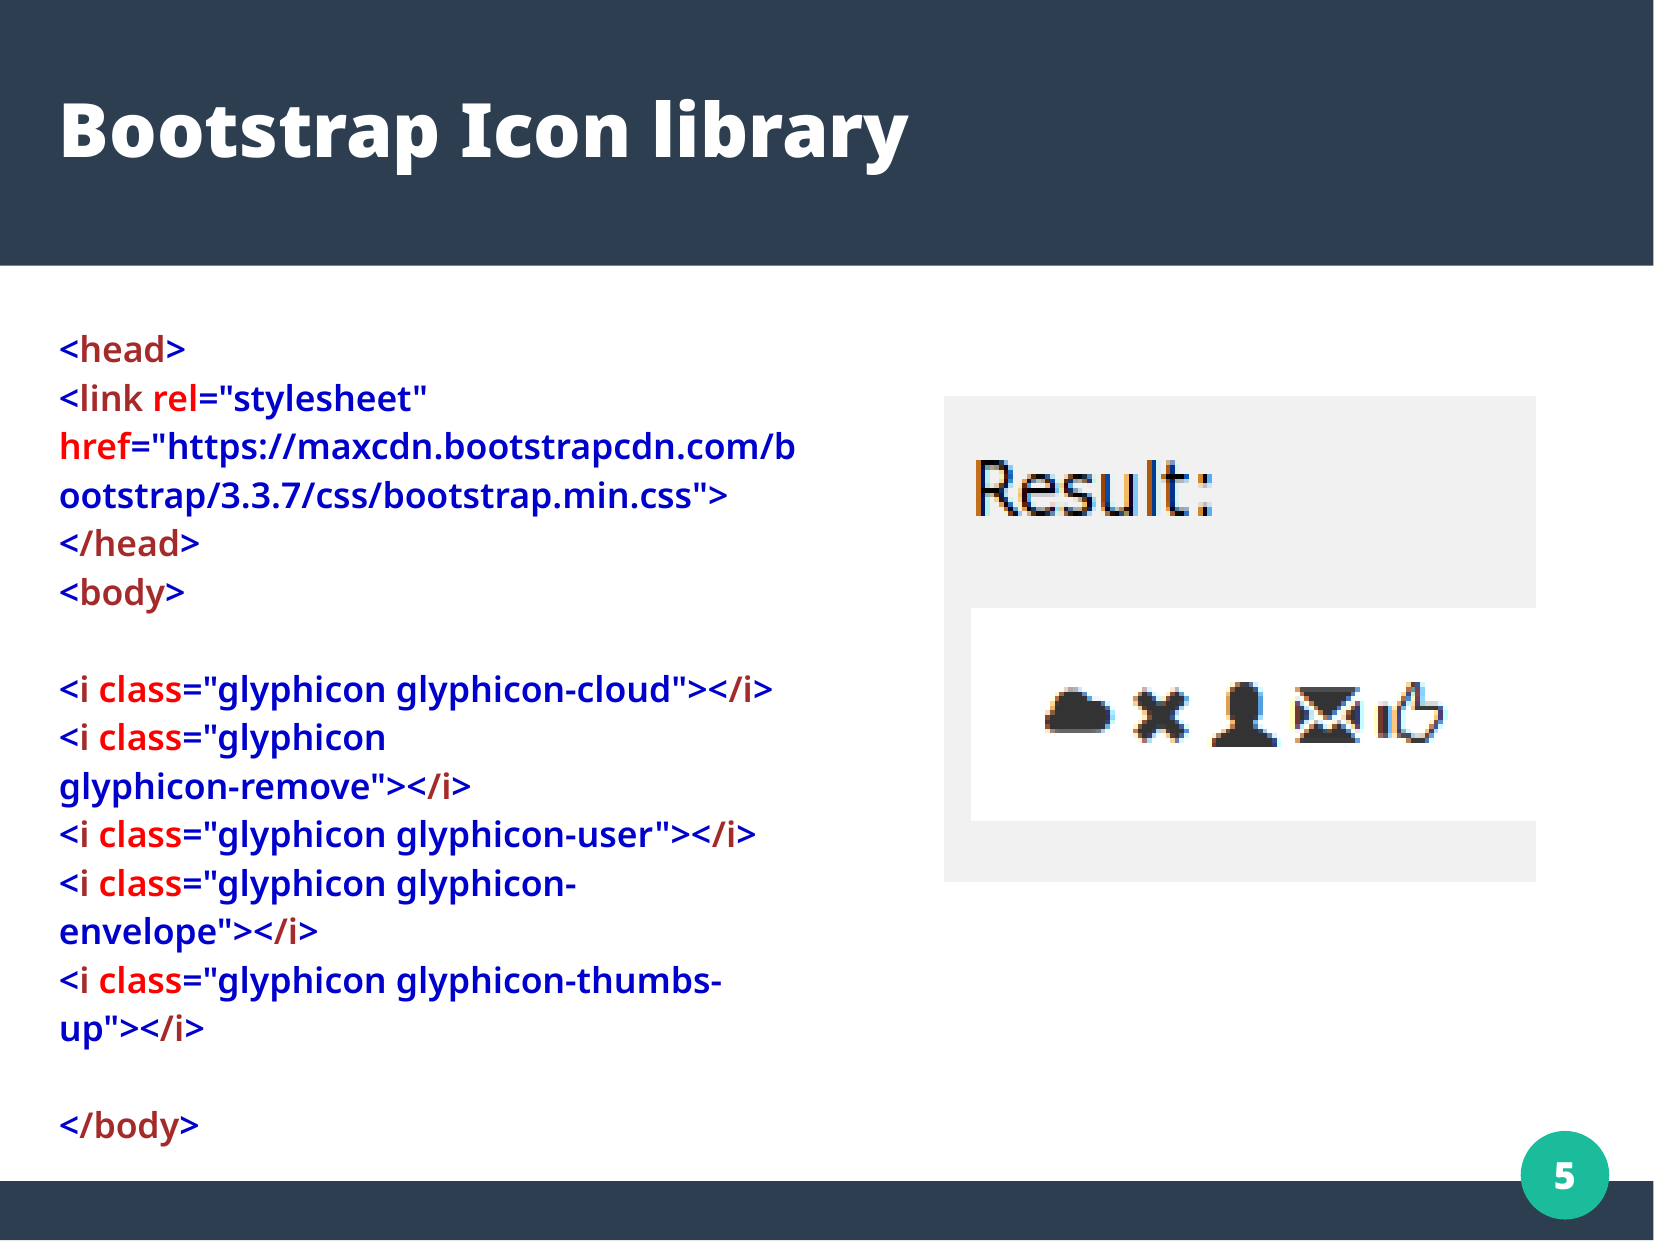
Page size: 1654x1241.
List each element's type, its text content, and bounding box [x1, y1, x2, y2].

list <head> <link rel="stylesheet" href="https://maxcdn.bootstrapcdn.com/bootstrap/3.3.7/css/bootstrap.min.css"> </head> <body> <i class="glyphicon glyphicon-cloud"></i> <i class="glyphicon glyphicon-remove"></i> <i class="glyphicon glyphicon-user"></i> <i class="glyphicon glyphicon-envelope"></i> <i class="glyphicon glyphicon-thumbs-up"></i> </body> [59, 324, 809, 1152]
title Bootstrap Icon library [59, 49, 1595, 207]
picture [944, 396, 1536, 882]
